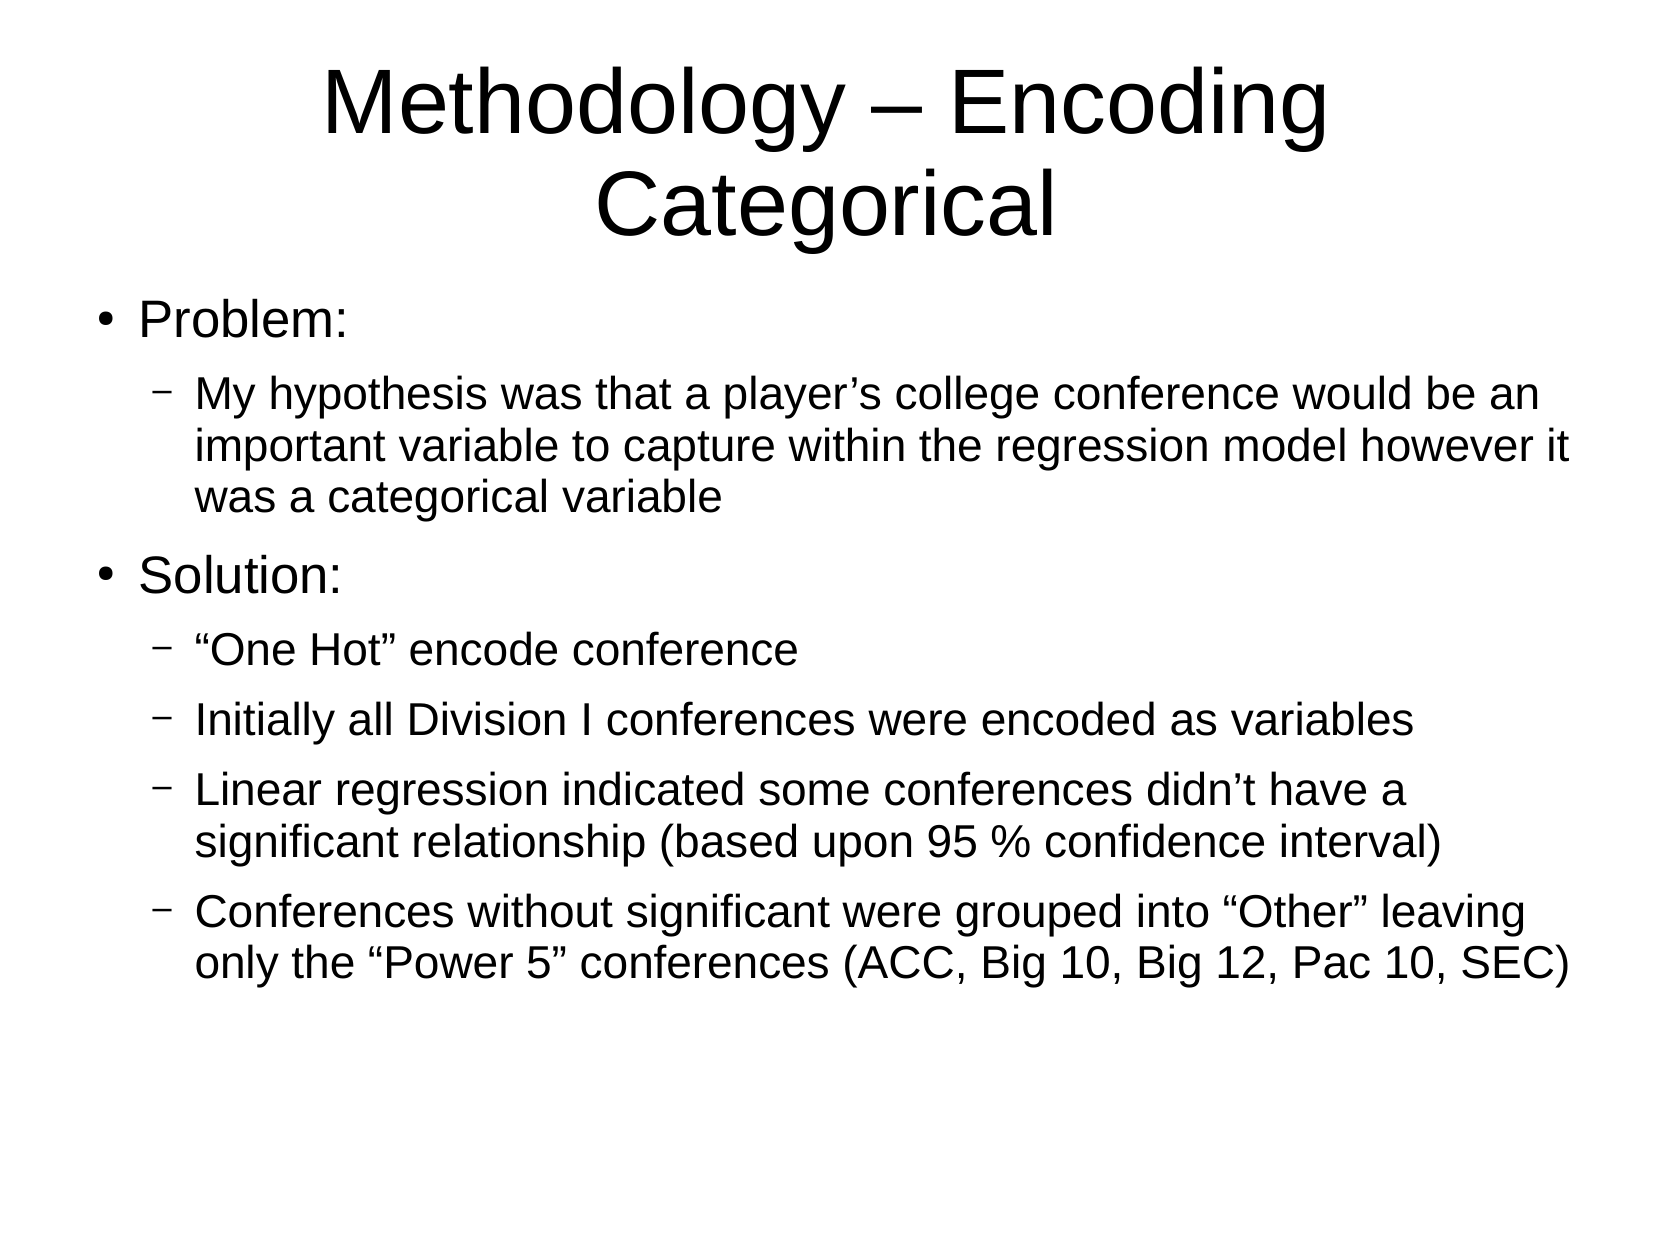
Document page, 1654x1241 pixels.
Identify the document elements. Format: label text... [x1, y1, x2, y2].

list Problem: My hypothesis was that a player’s college conference would be an important variable to capture within the regression model however it was a categorical variable Solution: “One Hot” encode conference Initially all Division I conferences were encoded as variables Linear regression indicated some conferences didn’t have a significant relationship (based upon 95 % confidence interval) Conferences without significant were grouped into “Other” leaving only the “Power 5” conferences (ACC, Big 10, Big 12, Pac 10, SEC) [82, 290, 1571, 1010]
title Methodology – Encoding Categorical [82, 49, 1571, 257]
